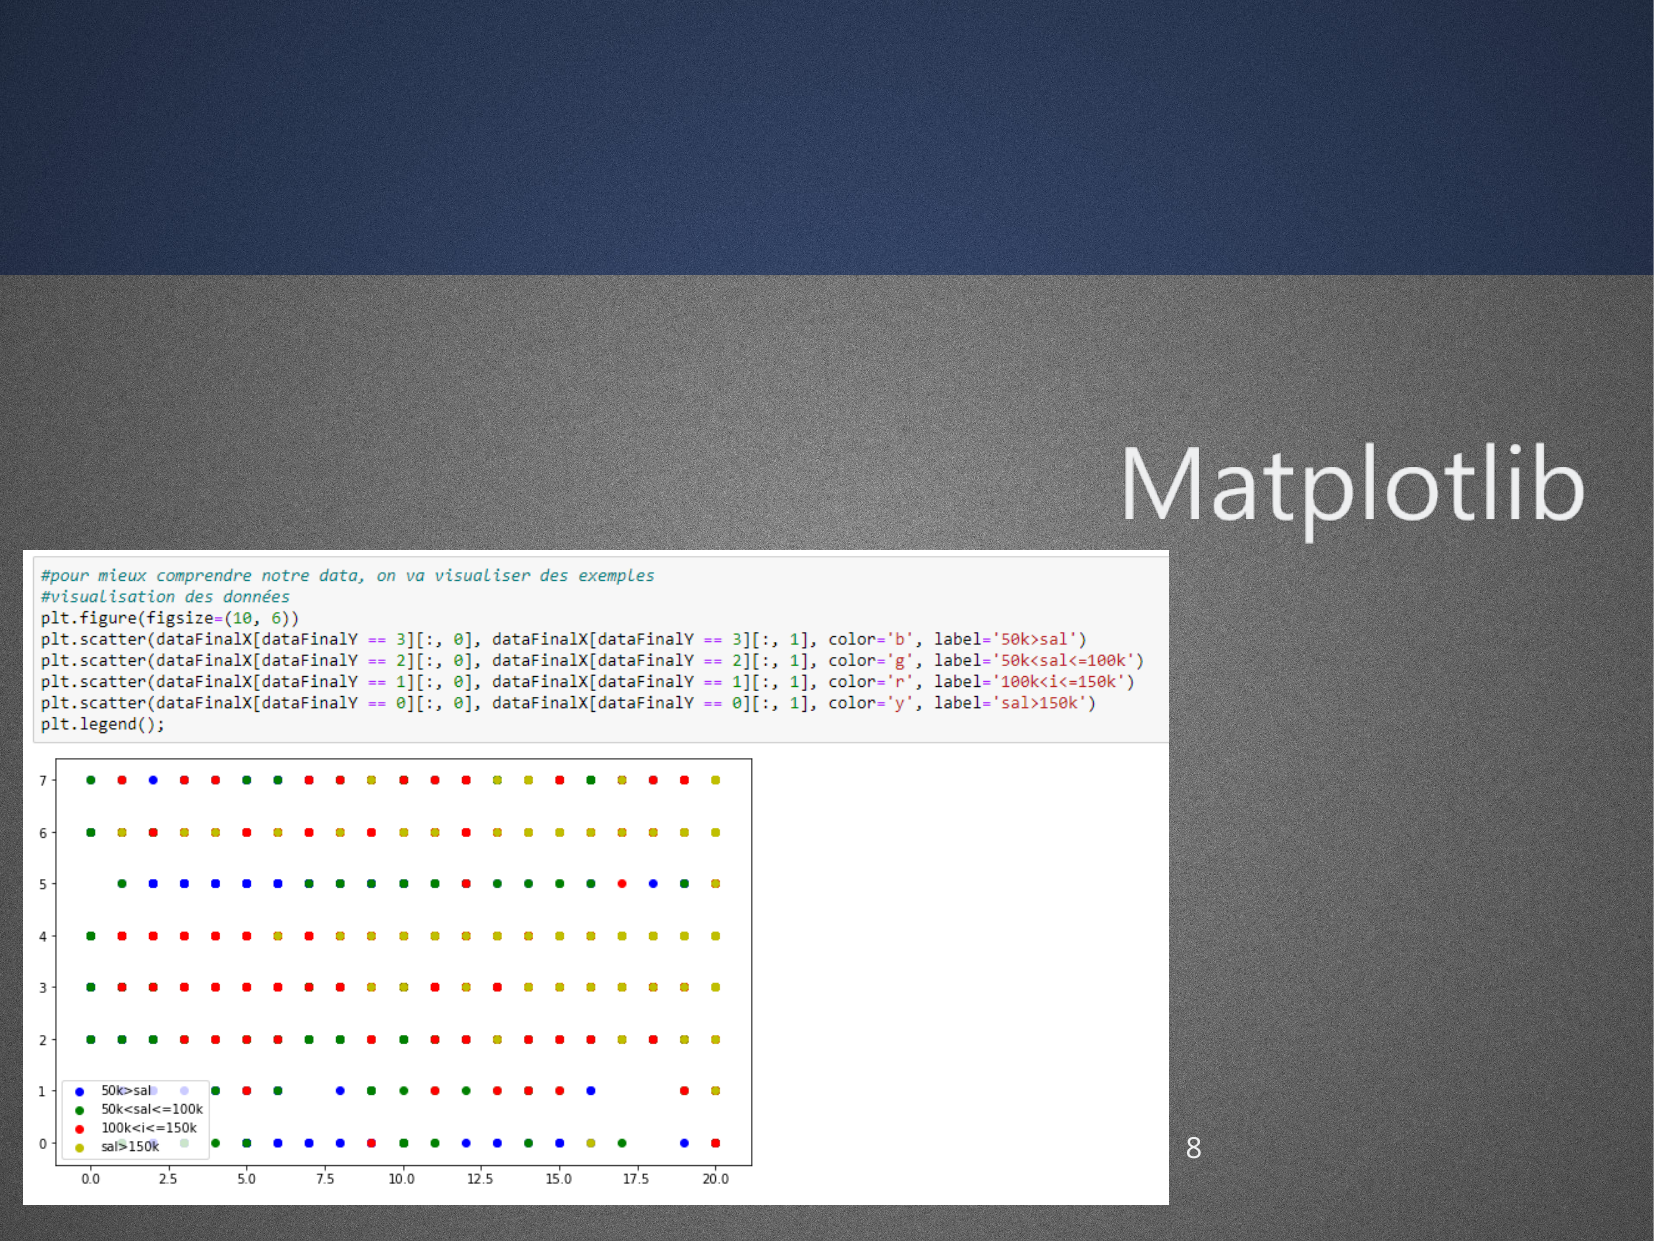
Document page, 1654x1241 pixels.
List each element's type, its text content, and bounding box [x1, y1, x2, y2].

picture [0, 0, 1654, 1241]
text_box 15 [1185, 1129, 1571, 1216]
